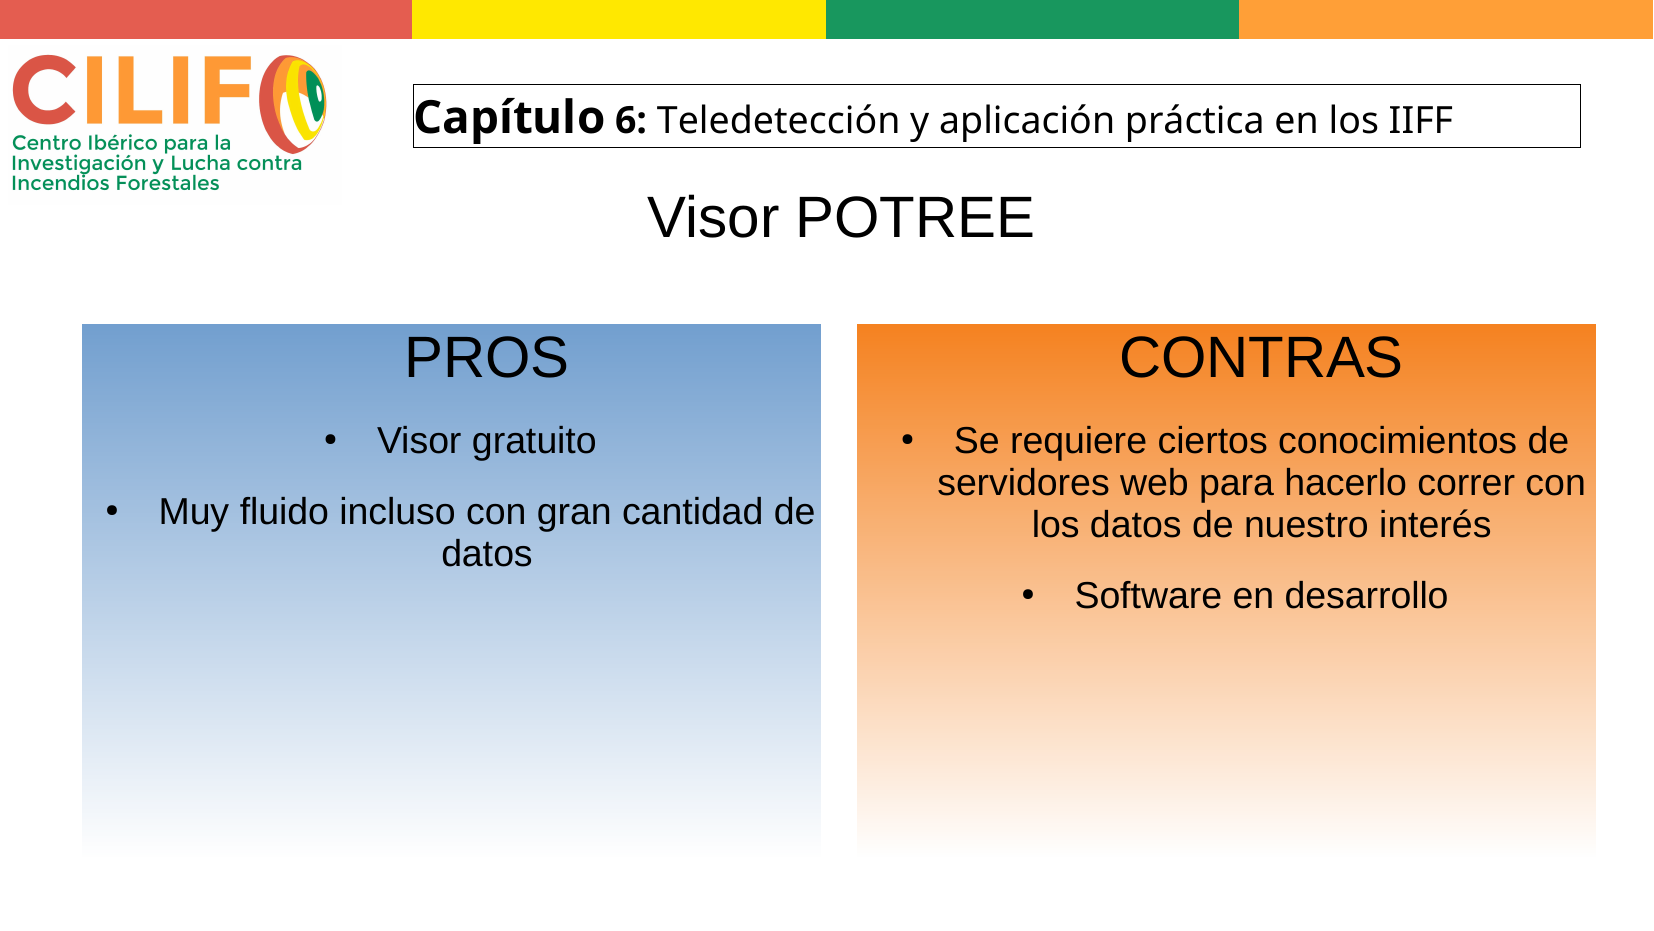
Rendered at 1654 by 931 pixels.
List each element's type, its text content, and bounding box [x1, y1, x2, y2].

picture [8, 45, 342, 205]
title Visor POTREE [206, 138, 1477, 296]
list PROS Visor gratuito Muy fluido incluso con gran cantidad de datos [82, 324, 821, 857]
list CONTRAS Se requiere ciertos conocimientos de servidores web para hacerlo correr con los datos de nuestro interés Software en desarrollo [857, 324, 1596, 857]
